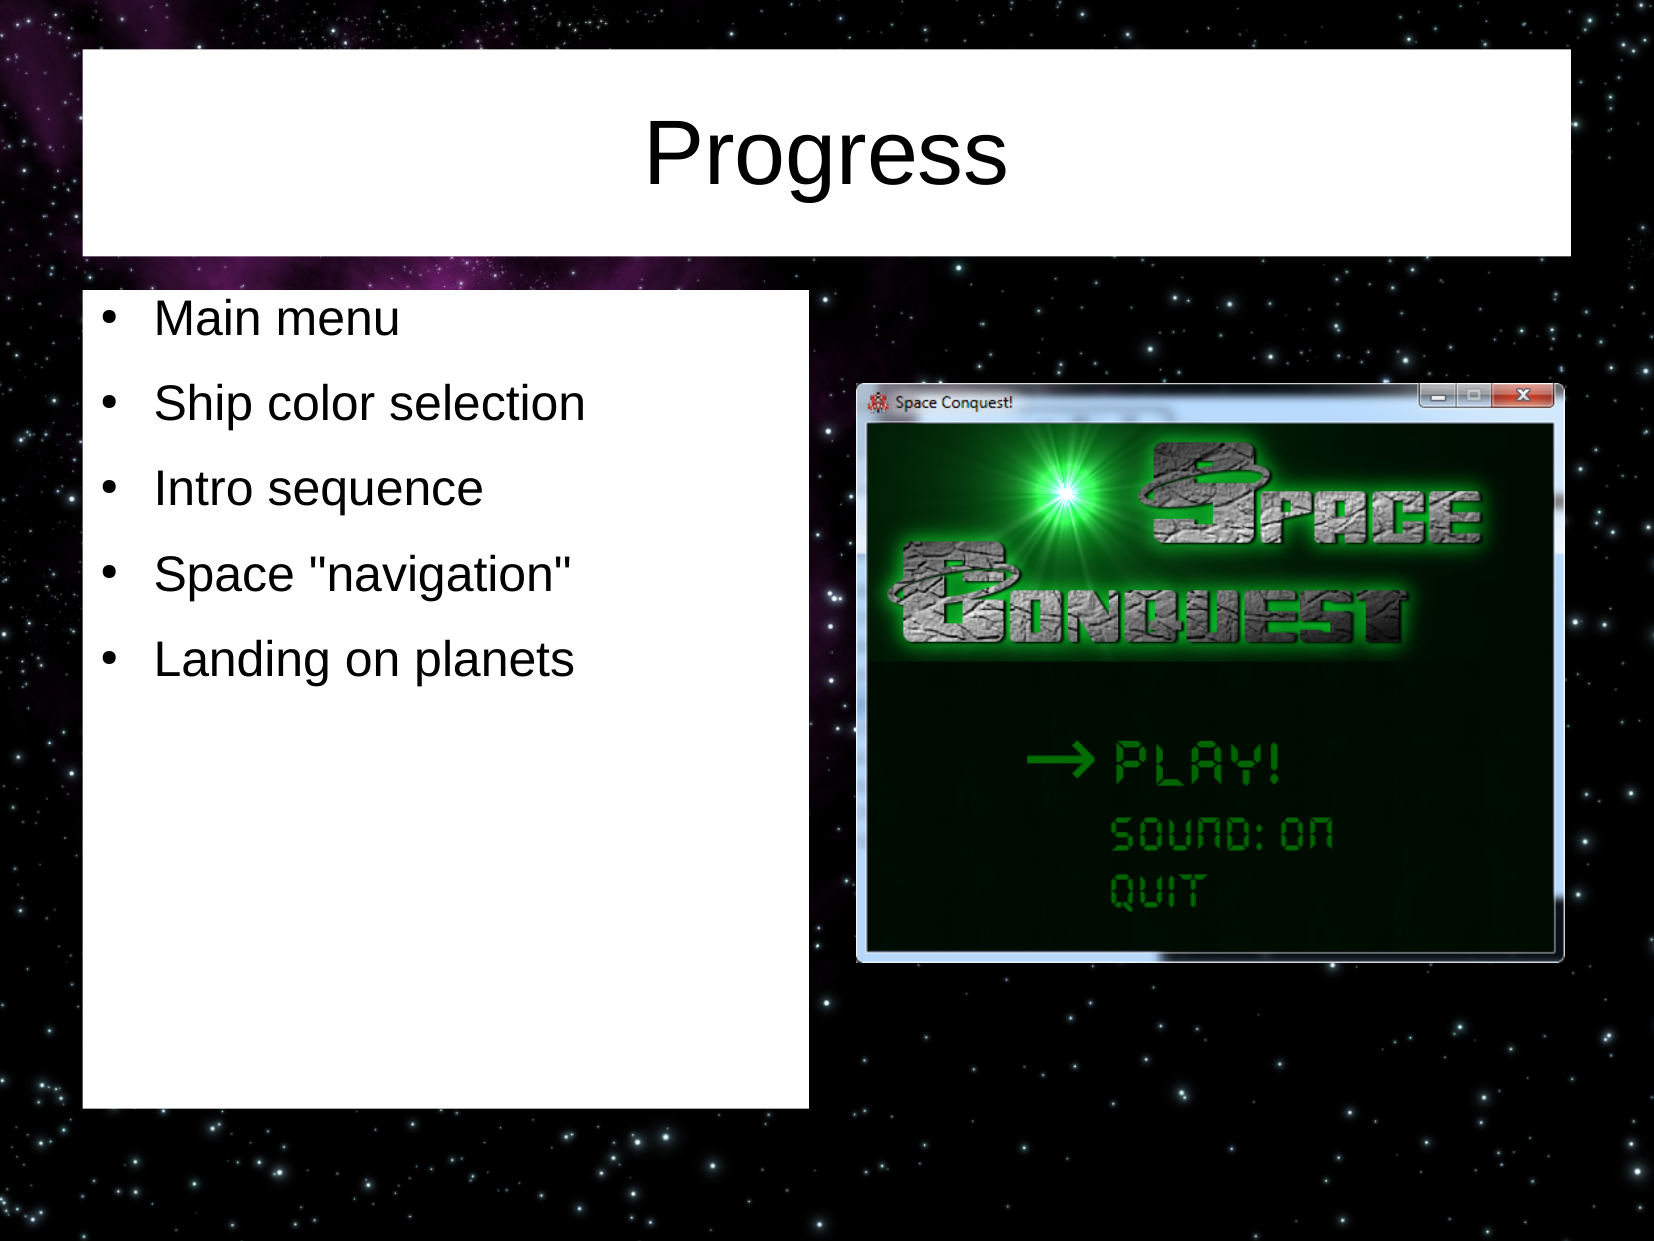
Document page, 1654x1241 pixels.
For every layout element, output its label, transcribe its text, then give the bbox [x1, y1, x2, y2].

title Progress [82, 49, 1571, 257]
list Main menu Ship color selection Intro sequence Space "navigation" Landing on planets [82, 290, 809, 1109]
picture [0, 0, 1654, 1241]
